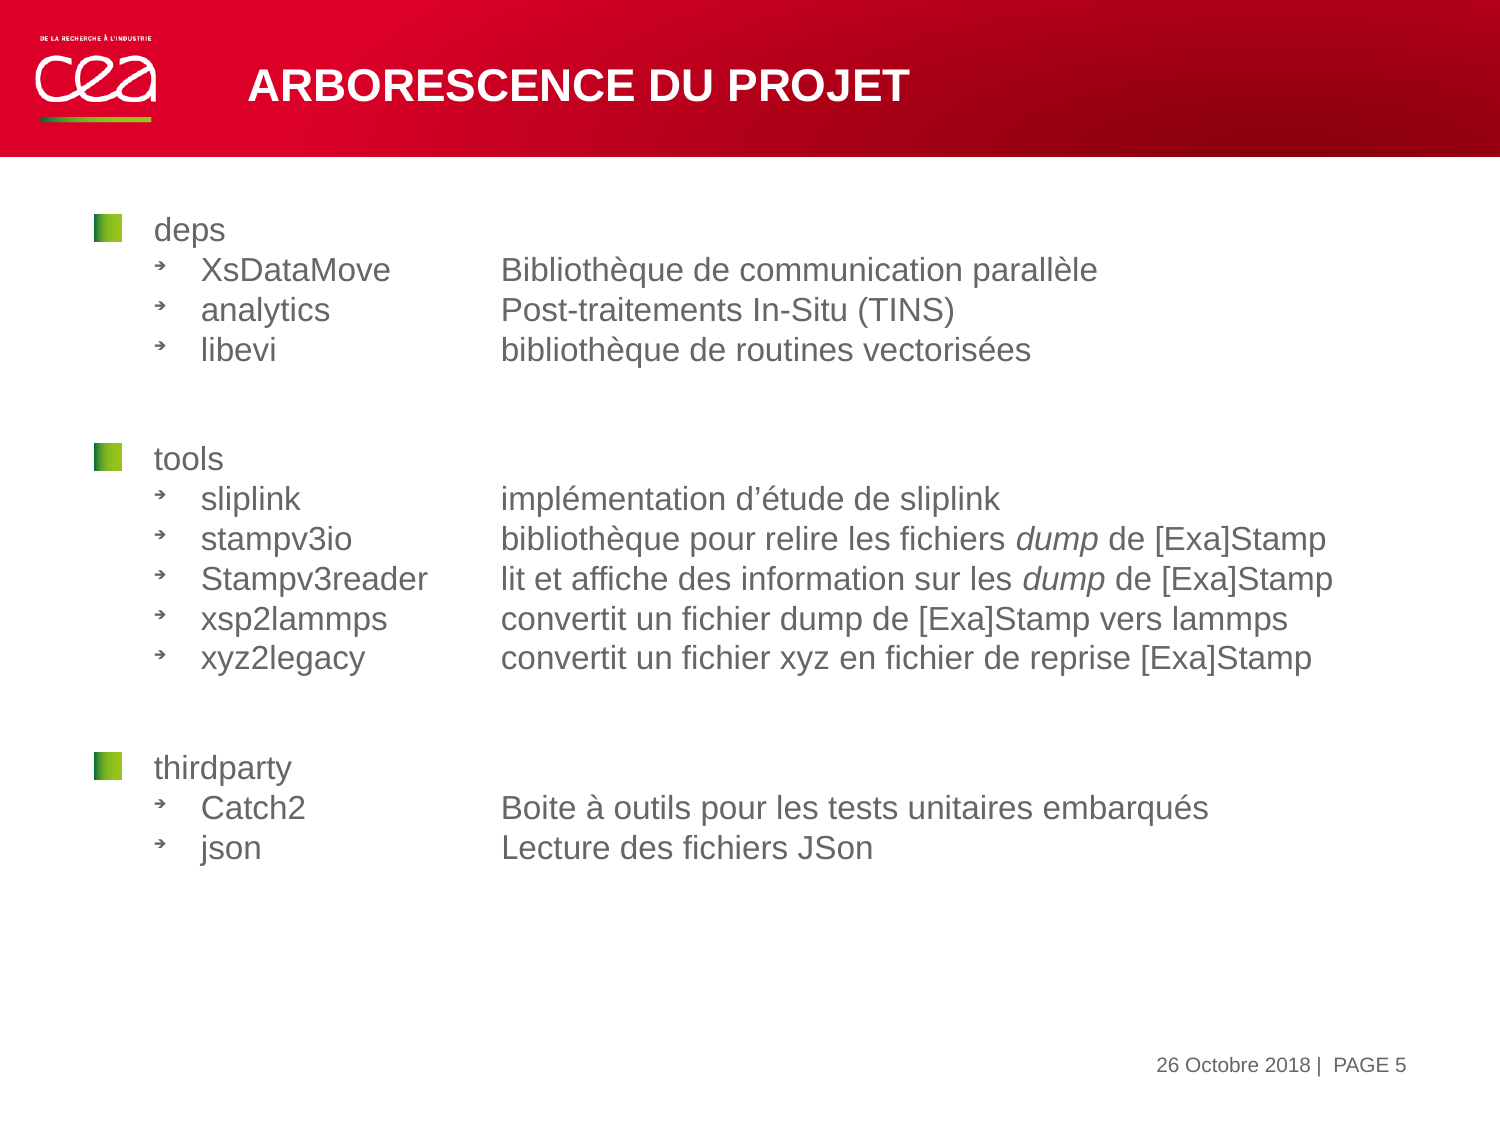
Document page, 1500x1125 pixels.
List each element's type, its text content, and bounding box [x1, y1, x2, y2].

title Arborescence du projet [247, 8, 1436, 158]
picture [0, 0, 1500, 157]
footer 26 Octobre 2018 [336, 1034, 1311, 1095]
slide_number | PAGE <number> [1316, 1034, 1500, 1094]
list deps XsDataMove Bibliothèque de communication parallèle analytics Post-traitements In-Situ (TINS) libevi bibliothèque de routines vectorisées tools sliplink implémentation d’étude de sliplink stampv3io bibliothèque pour relire les fichiers dump de [Exa]Stamp Stampv3reader lit et affiche des information sur les dump de [Exa]Stamp xsp2lammps convertit un fichier dump de [Exa]Stamp vers lammps xyz2legacy convertit un fichier xyz en fichier de reprise [Exa]Stamp thirdparty Catch2 Boite à outils pour les tests unitaires embarqués json Lecture des fichiers JSon [94, 208, 1436, 1024]
